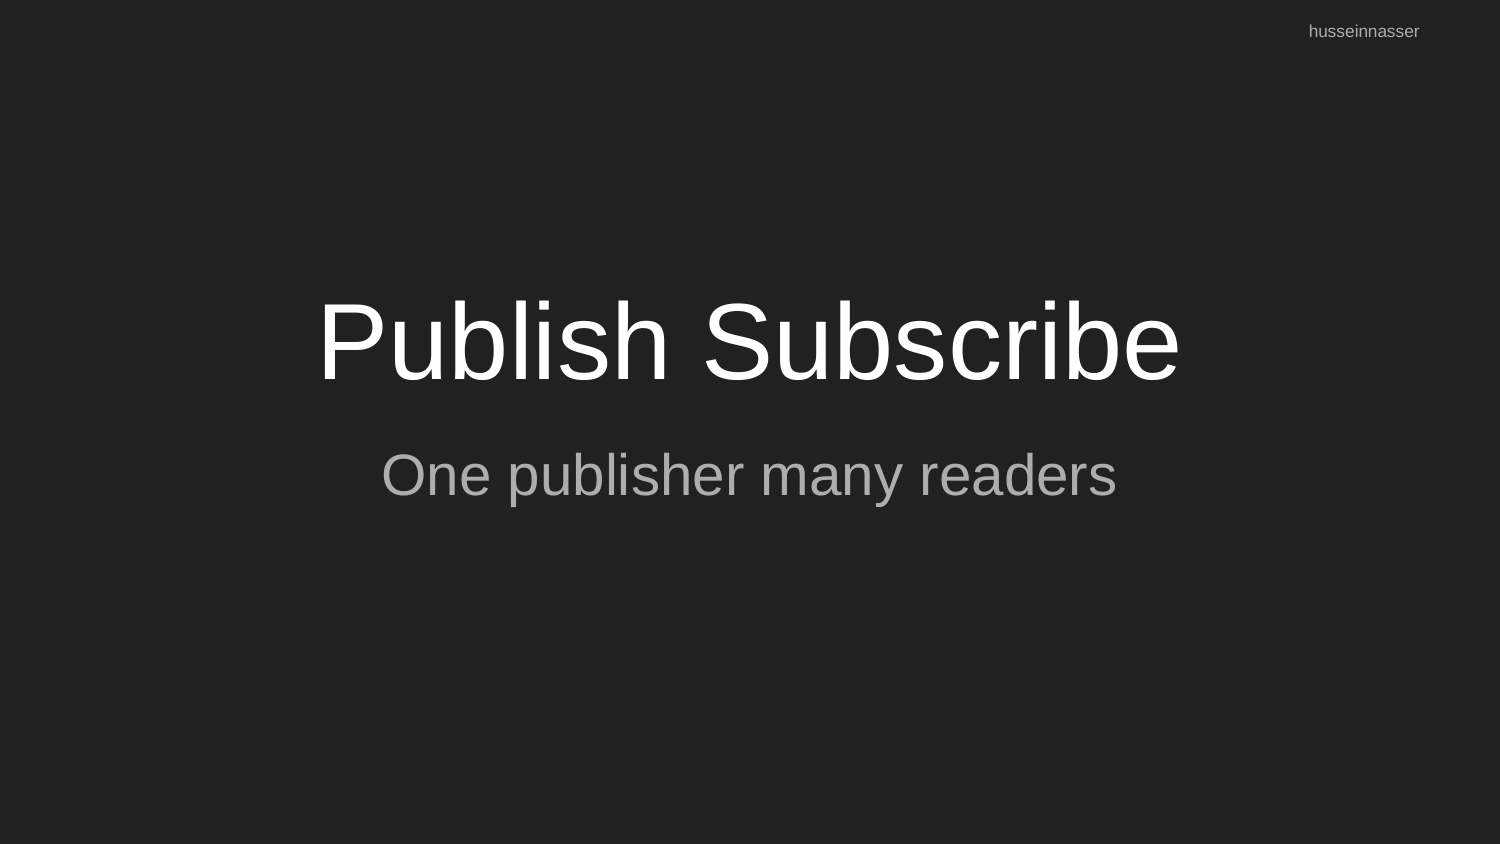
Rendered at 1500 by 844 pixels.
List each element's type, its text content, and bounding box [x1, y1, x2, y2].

subtitle husseinnasser [1236, 11, 1492, 53]
subtitle One publisher many readers [51, 422, 1449, 553]
title Publish Subscribe [51, 79, 1449, 416]
